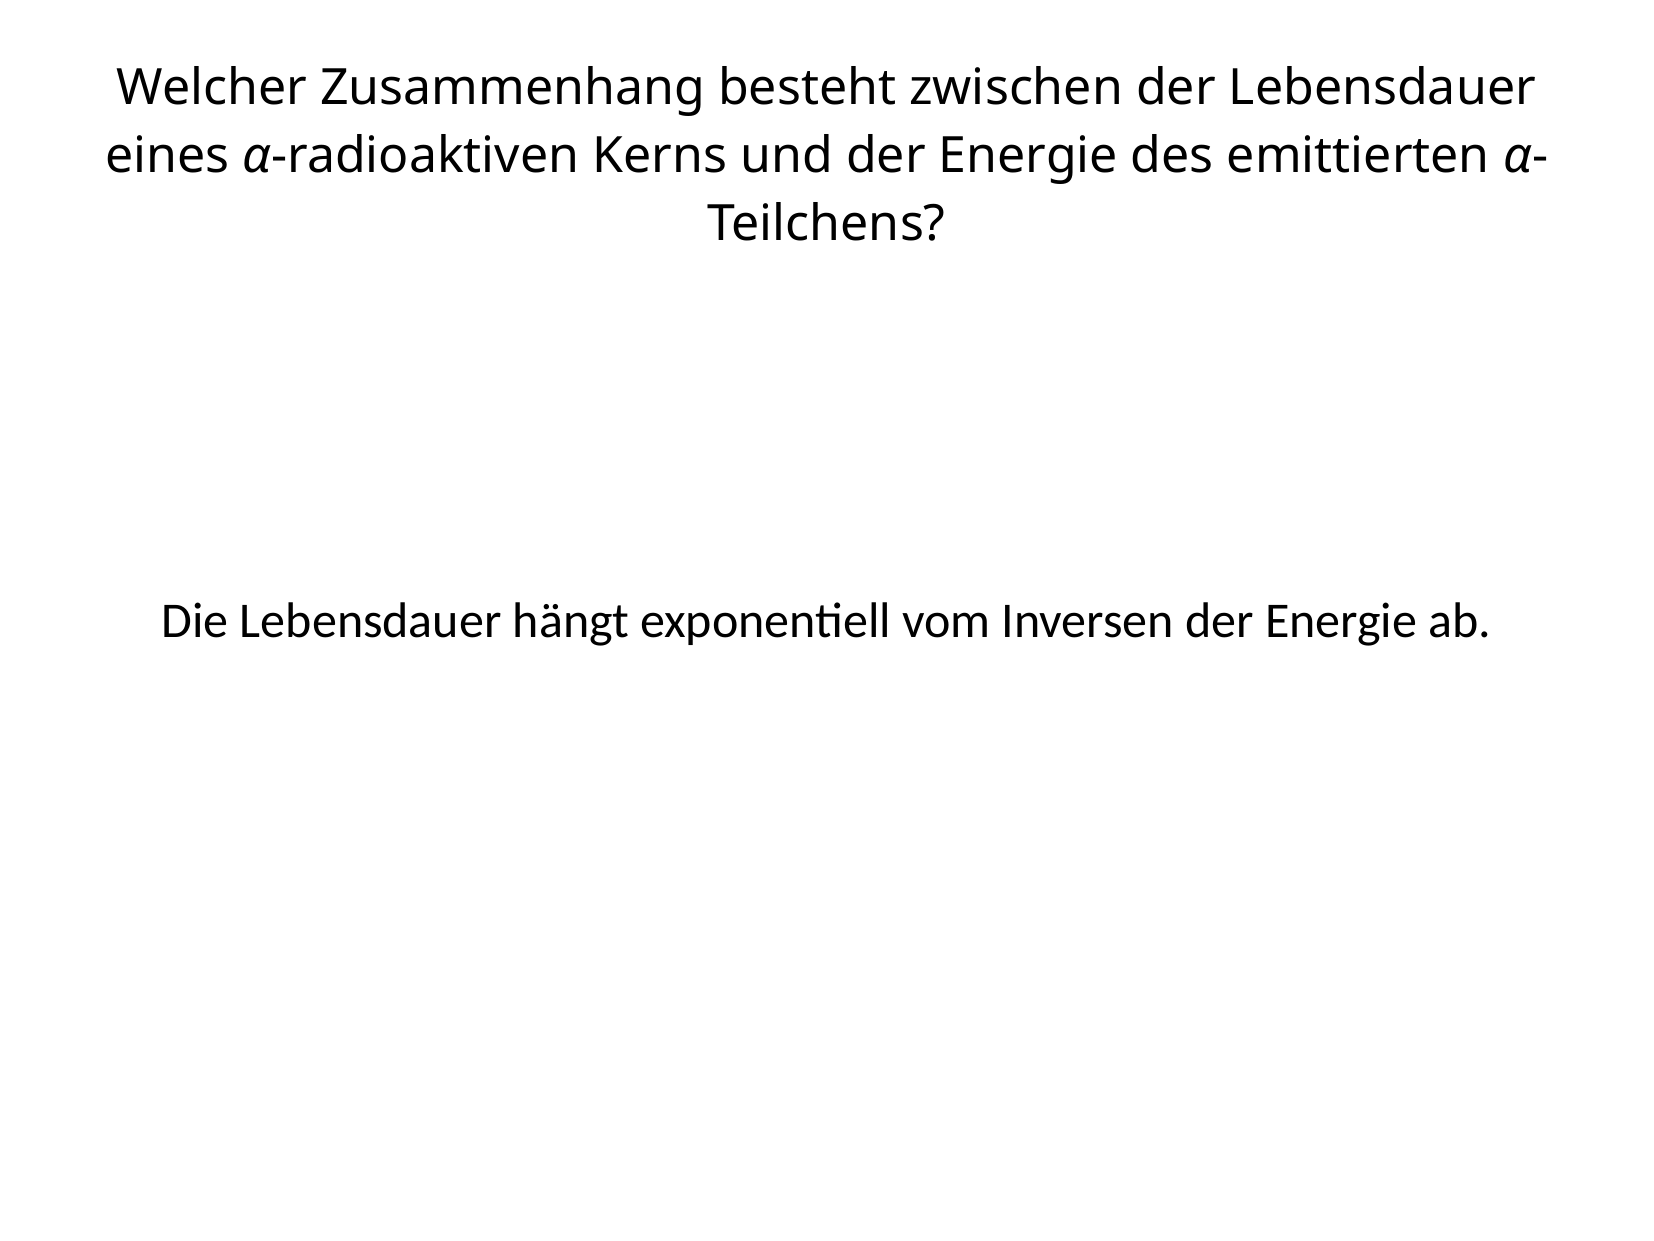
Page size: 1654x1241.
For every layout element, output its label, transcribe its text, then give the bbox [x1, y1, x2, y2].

title Welcher Zusammenhang besteht zwischen der Lebensdauer eines α-radioaktiven Kerns und der Energie des emittierten α-Teilchens? [82, 49, 1571, 257]
subtitle Die Lebensdauer hängt exponentiell vom Inversen der Energie ab. [82, 290, 1571, 1010]
